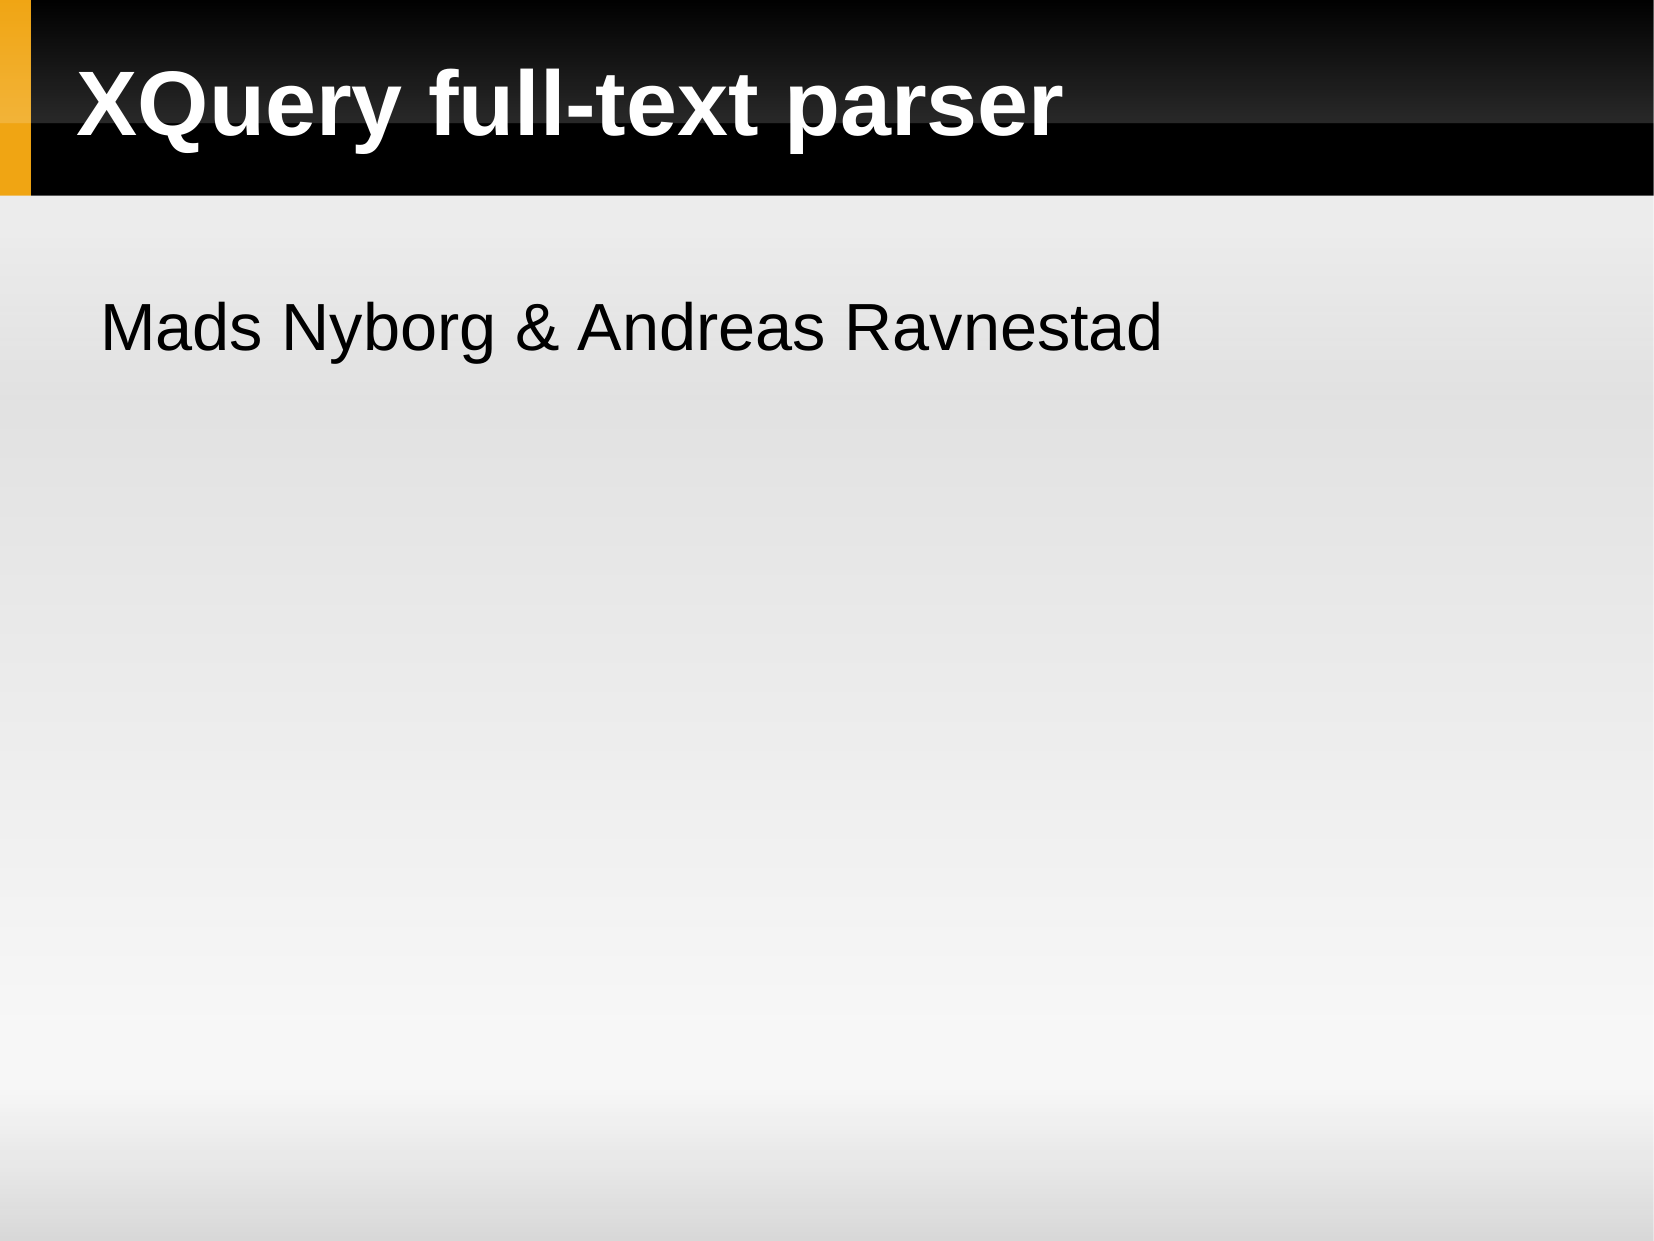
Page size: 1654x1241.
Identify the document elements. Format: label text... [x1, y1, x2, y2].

list Mads Nyborg & Andreas Ravnestad [82, 290, 1571, 1109]
picture [0, 0, 1654, 1241]
title XQuery full-text parser [76, 0, 1565, 208]
